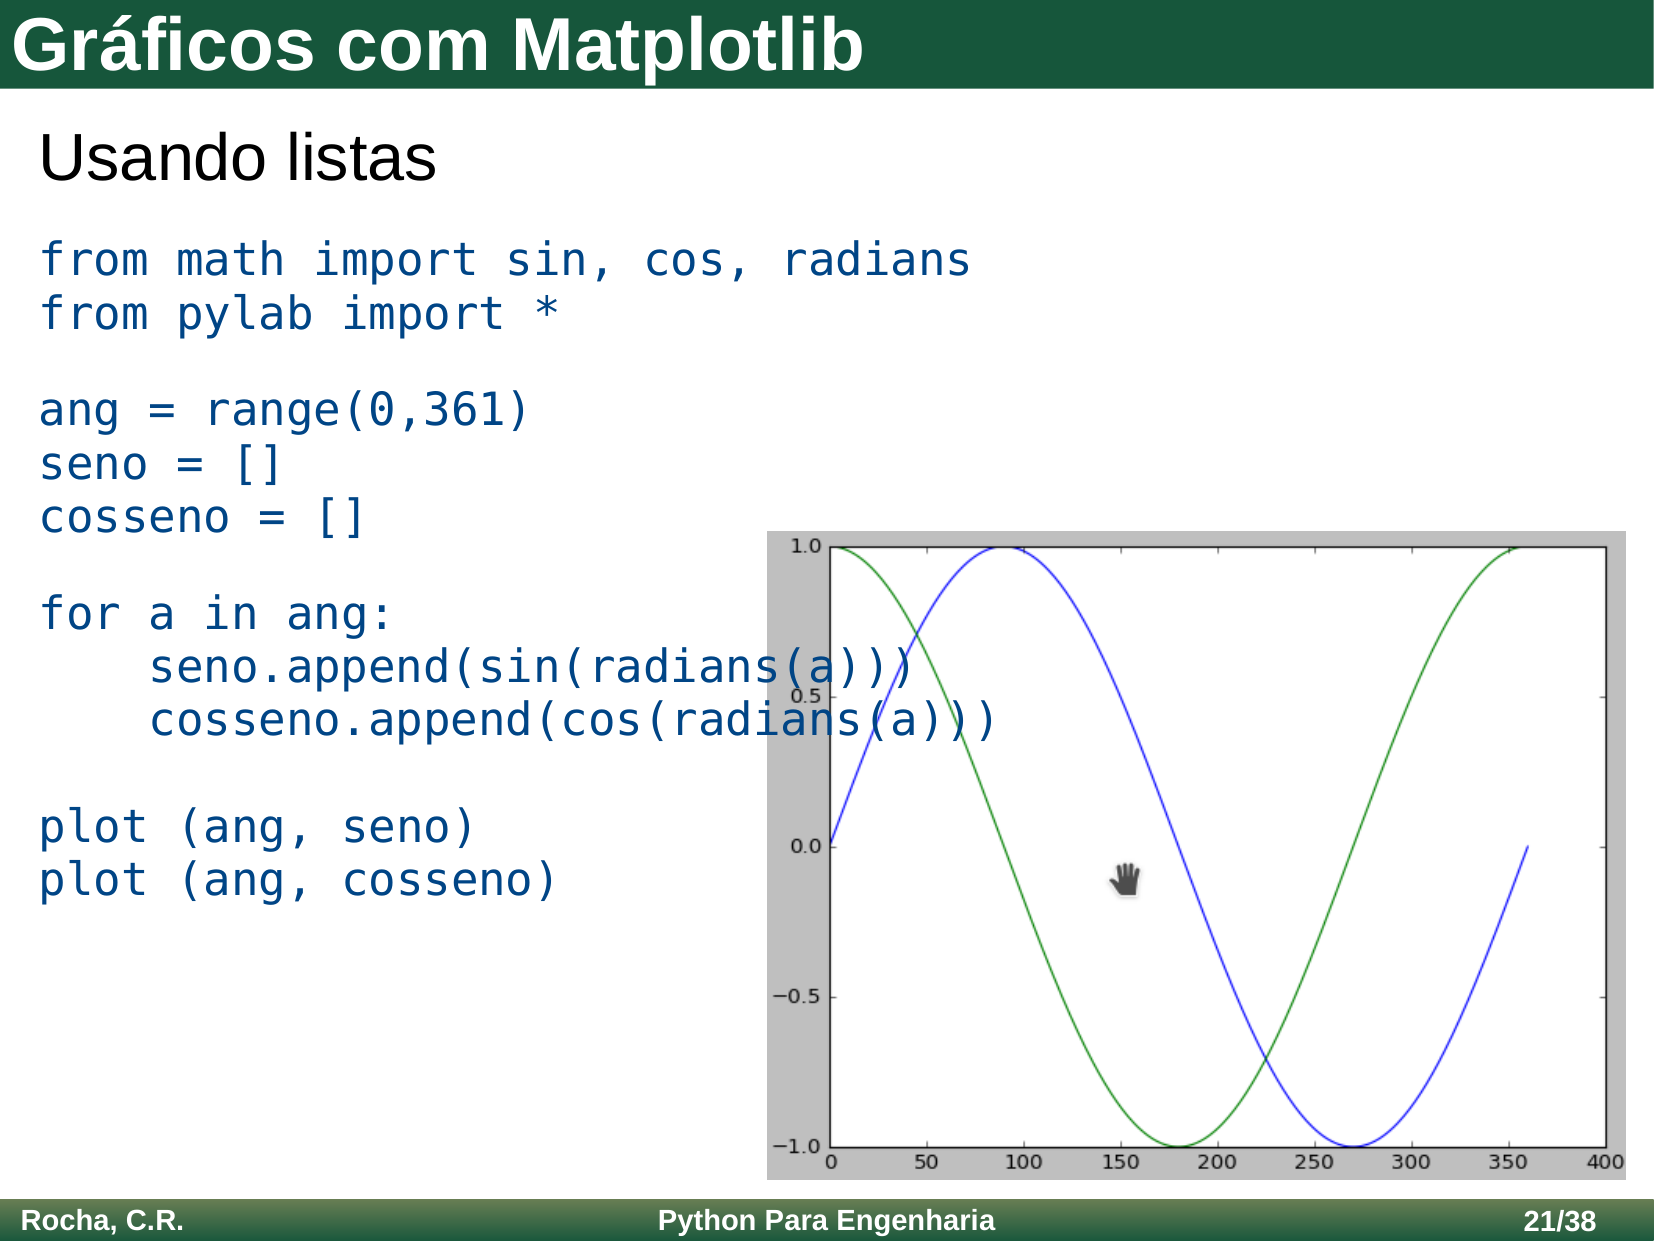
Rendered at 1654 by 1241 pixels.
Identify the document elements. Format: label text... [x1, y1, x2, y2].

title Gráficos com Matplotlib [11, 0, 1625, 89]
picture [767, 531, 1626, 1180]
text_box Usando listas [23, 112, 762, 202]
text_box from math import sin, cos, radians from pylab import * ang = range(0,361) seno = [] cosseno = [] for a in ang: seno.append(sin(radians(a))) cosseno.append(cos(radians(a))) plot (ang, seno) plot (ang, cosseno) [23, 225, 1040, 987]
